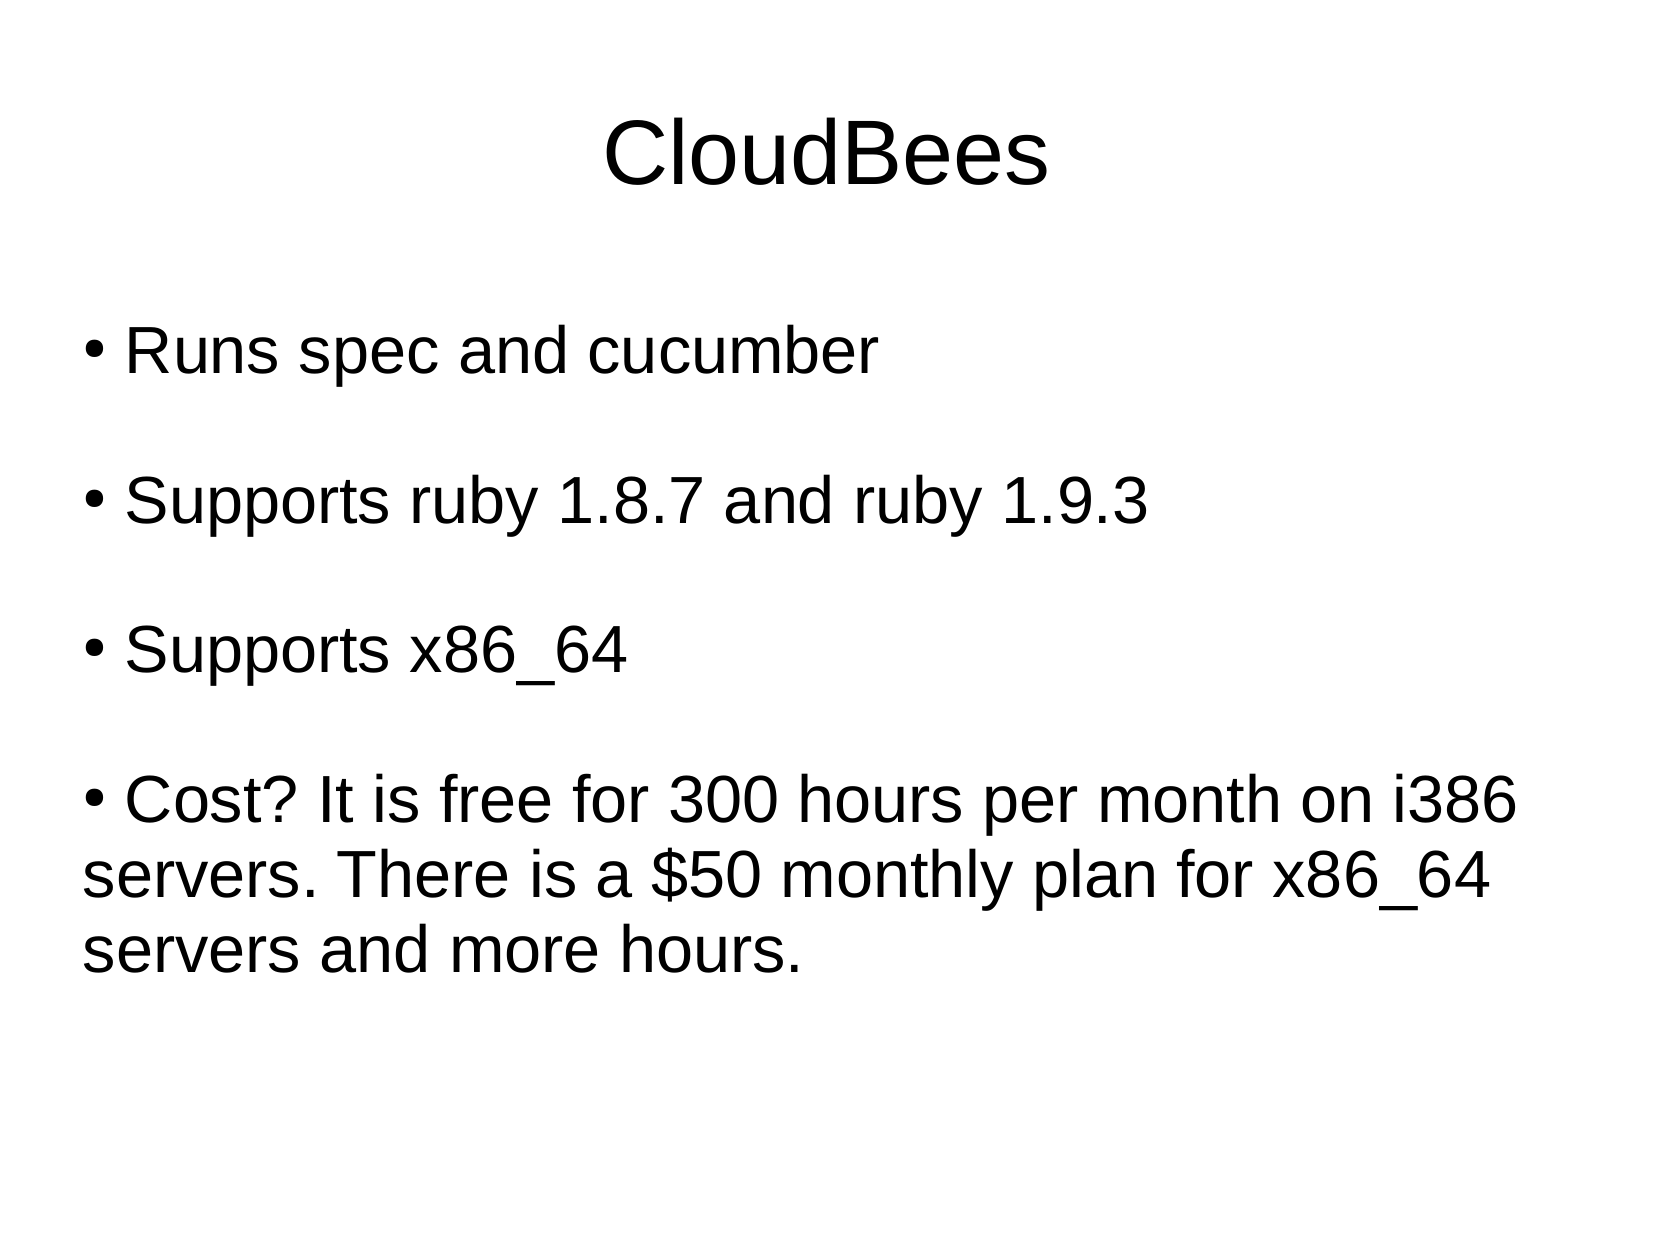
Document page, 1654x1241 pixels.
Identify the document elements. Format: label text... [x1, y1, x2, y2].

subtitle Runs spec and cucumber Supports ruby 1.8.7 and ruby 1.9.3 Supports x86_64 Cost? It is free for 300 hours per month on i386 servers. There is a $50 monthly plan for x86_64 servers and more hours. [82, 290, 1538, 1010]
title CloudBees [82, 49, 1571, 257]
